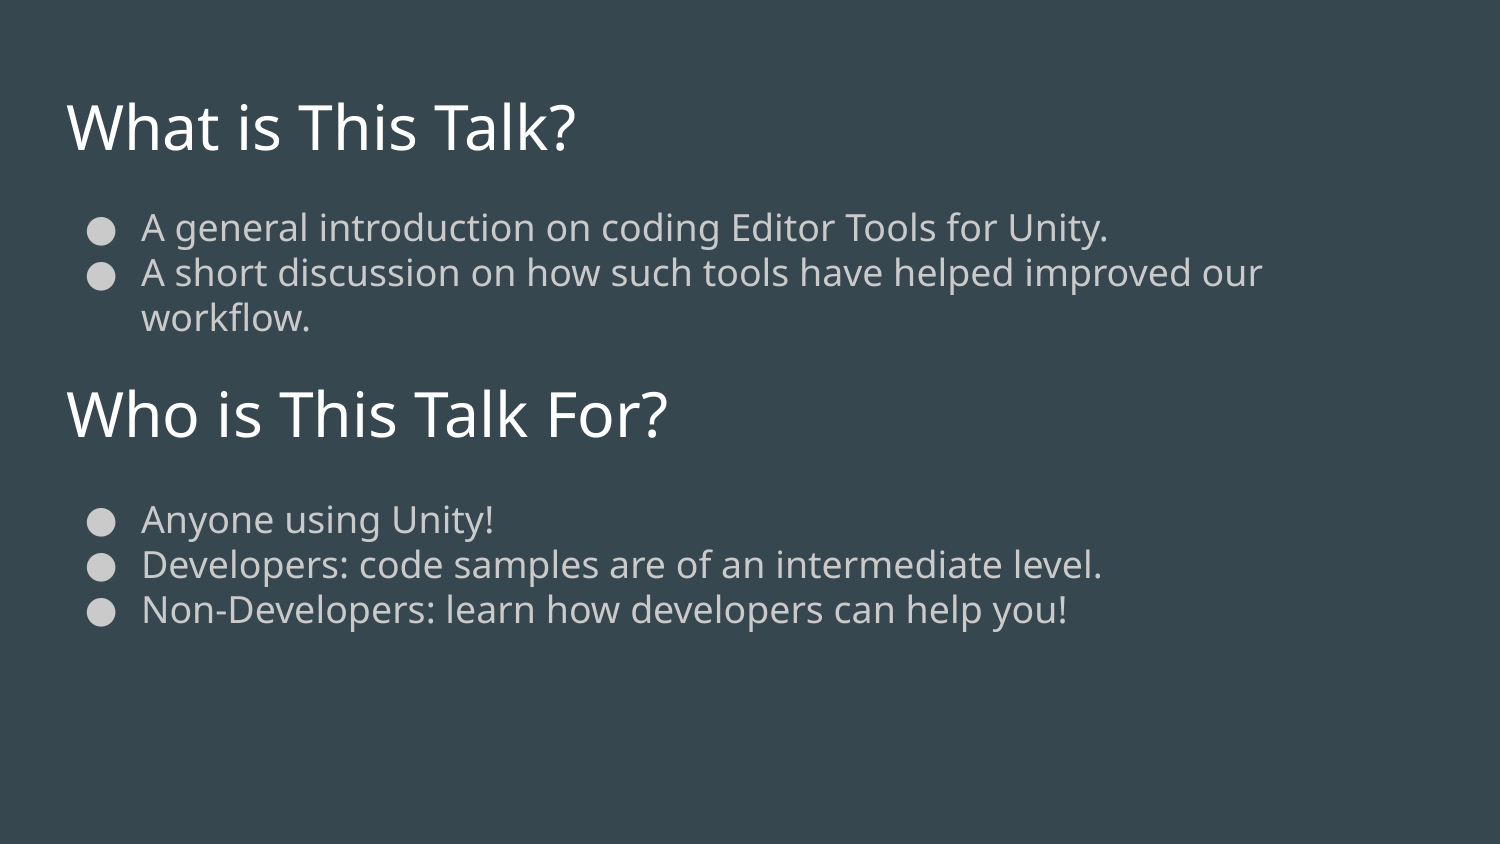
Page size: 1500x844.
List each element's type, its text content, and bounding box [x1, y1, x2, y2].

title What is This Talk? [51, 72, 1449, 167]
list Anyone using Unity! Developers: code samples are of an intermediate level. Non-Developers: learn how developers can help you! [51, 480, 1449, 704]
list A general introduction on coding Editor Tools for Unity. A short discussion on how such tools have helped improved our workflow. [51, 189, 1449, 359]
title Who is This Talk For? [51, 359, 1449, 454]
